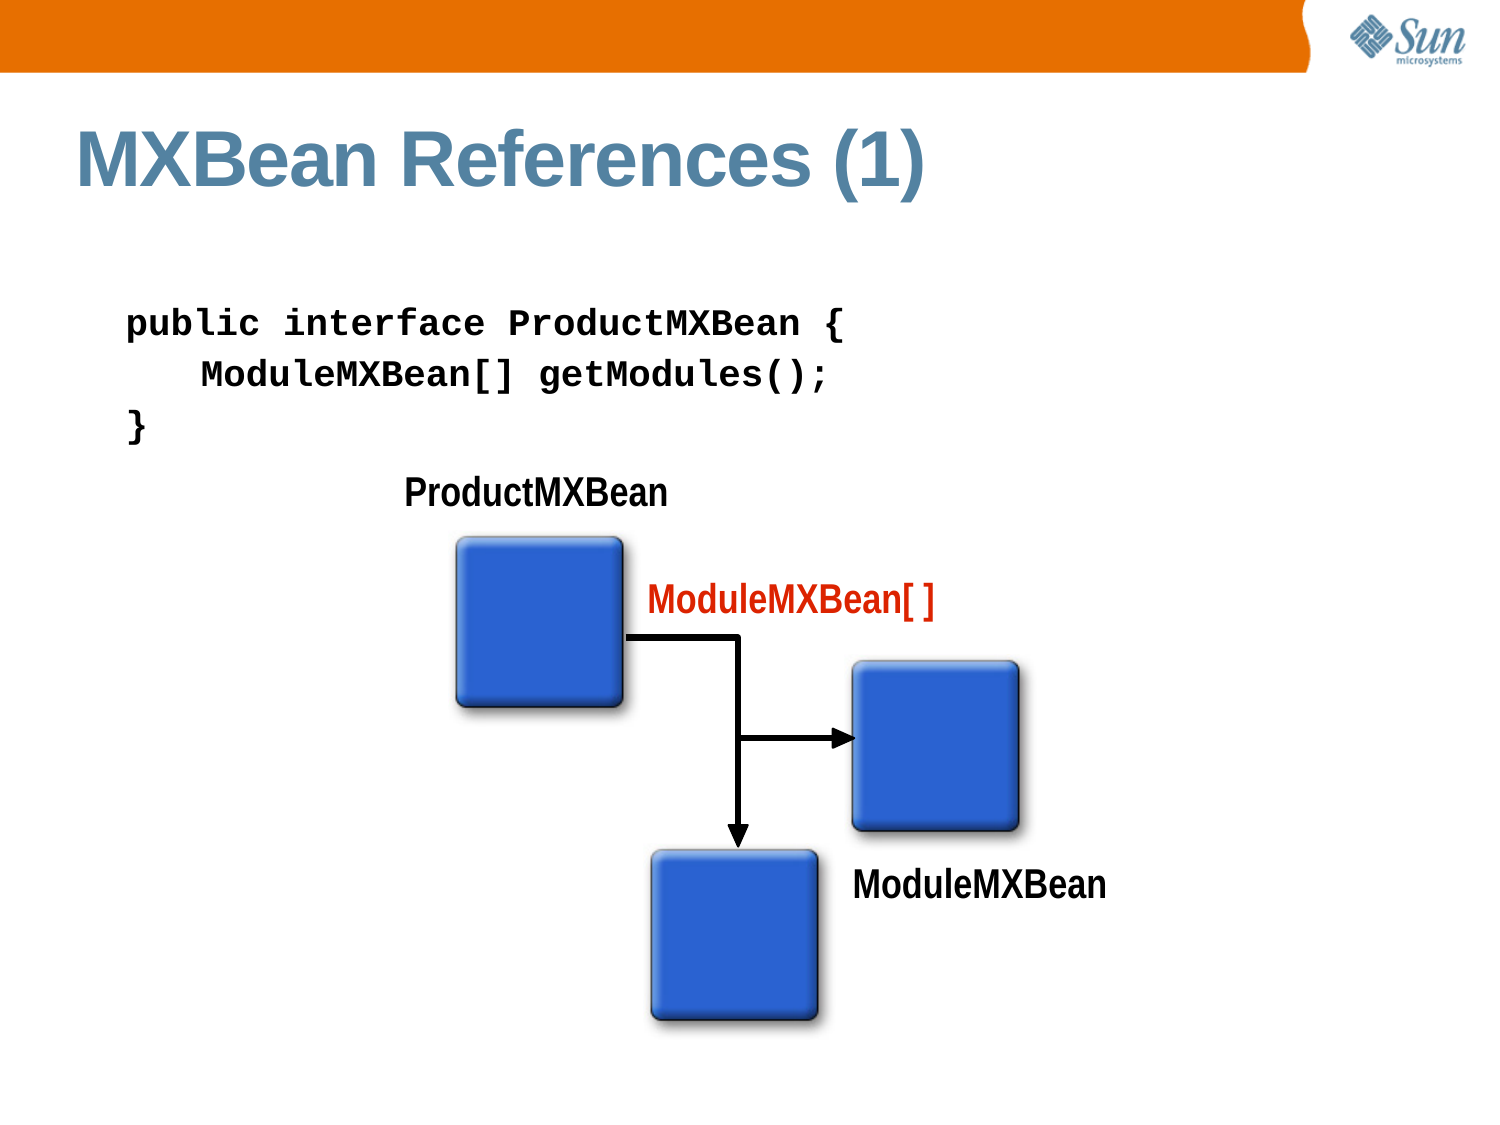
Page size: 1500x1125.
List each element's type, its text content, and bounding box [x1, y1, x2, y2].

text_box ModuleMXBean [852, 865, 1151, 919]
title MXBean References (1) [75, 122, 1438, 228]
text_box ModuleMXBean[ ] [647, 580, 981, 634]
text_box public interface ProductMXBean { ModuleMXBean[] getModules(); } [125, 306, 1431, 488]
picture [0, 0, 1500, 75]
picture [448, 530, 641, 727]
picture [844, 654, 1037, 851]
picture [643, 843, 836, 1040]
text_box ProductMXBean [404, 474, 710, 527]
